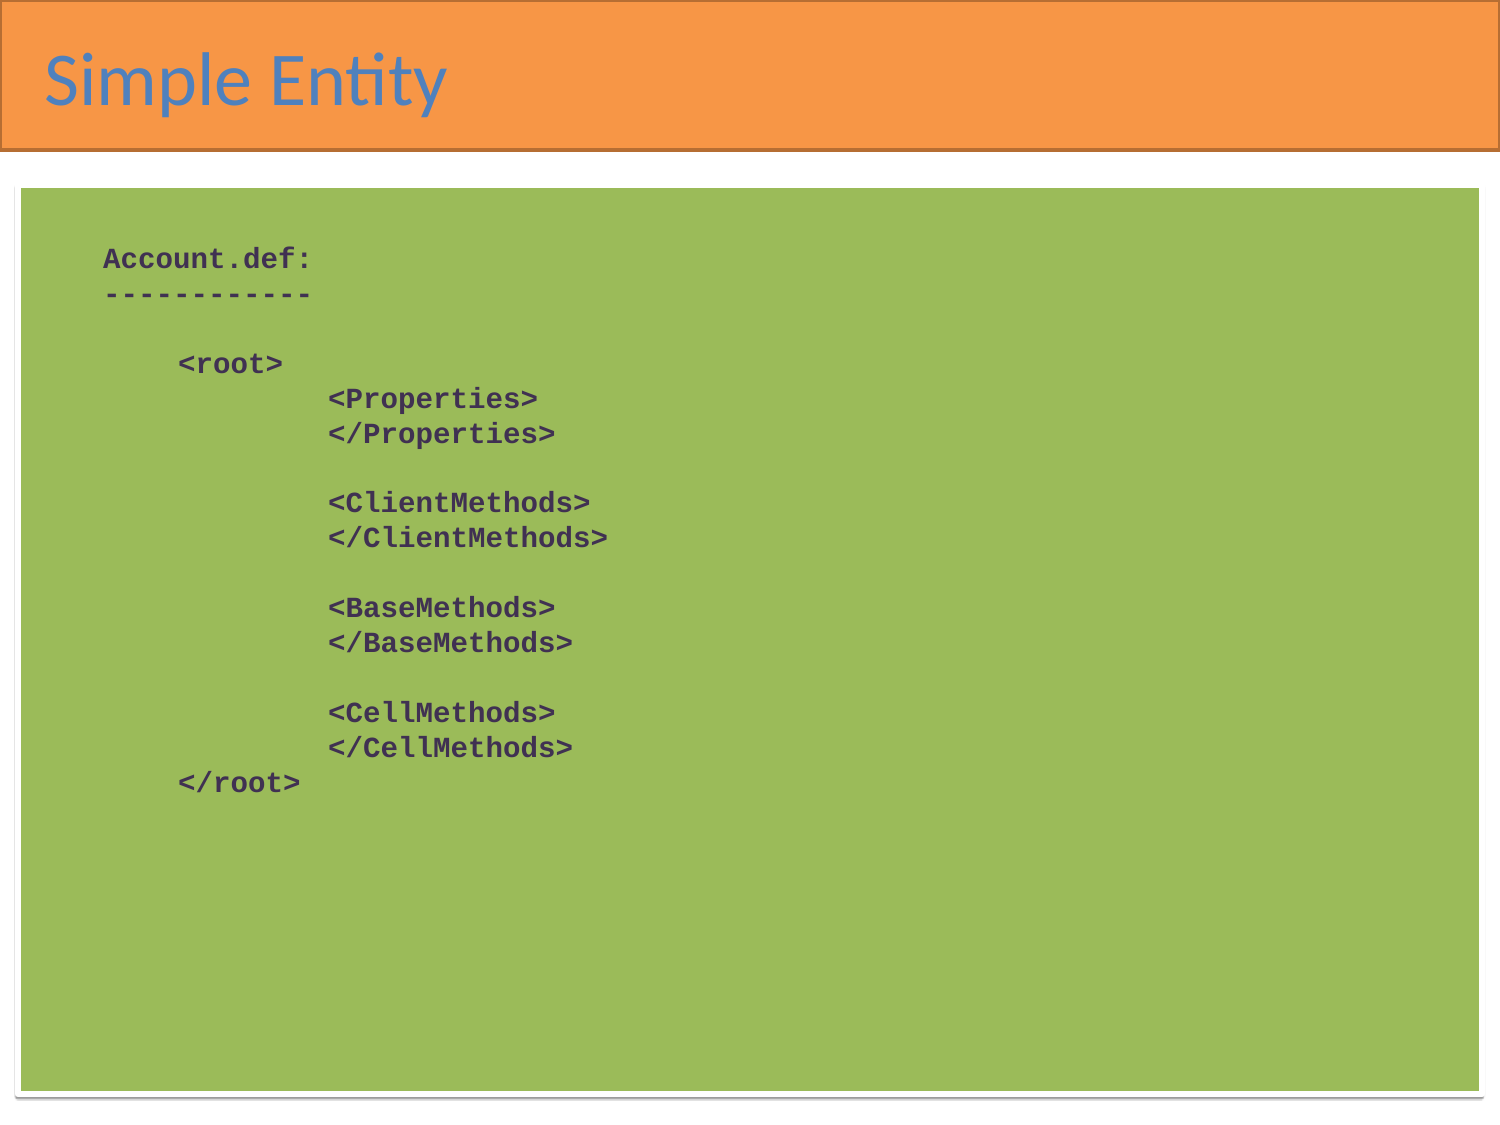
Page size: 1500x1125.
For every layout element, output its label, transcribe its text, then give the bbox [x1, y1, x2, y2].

text_box Account.def: ------------ <root> <Properties> </Properties> <ClientMethods> </ClientMethods> <BaseMethods> </BaseMethods> <CellMethods> </CellMethods> </root> [88, 231, 1306, 851]
text_box [17, 184, 1483, 1094]
text_box [0, 0, 1500, 150]
title Simple Entity [29, 21, 1483, 129]
